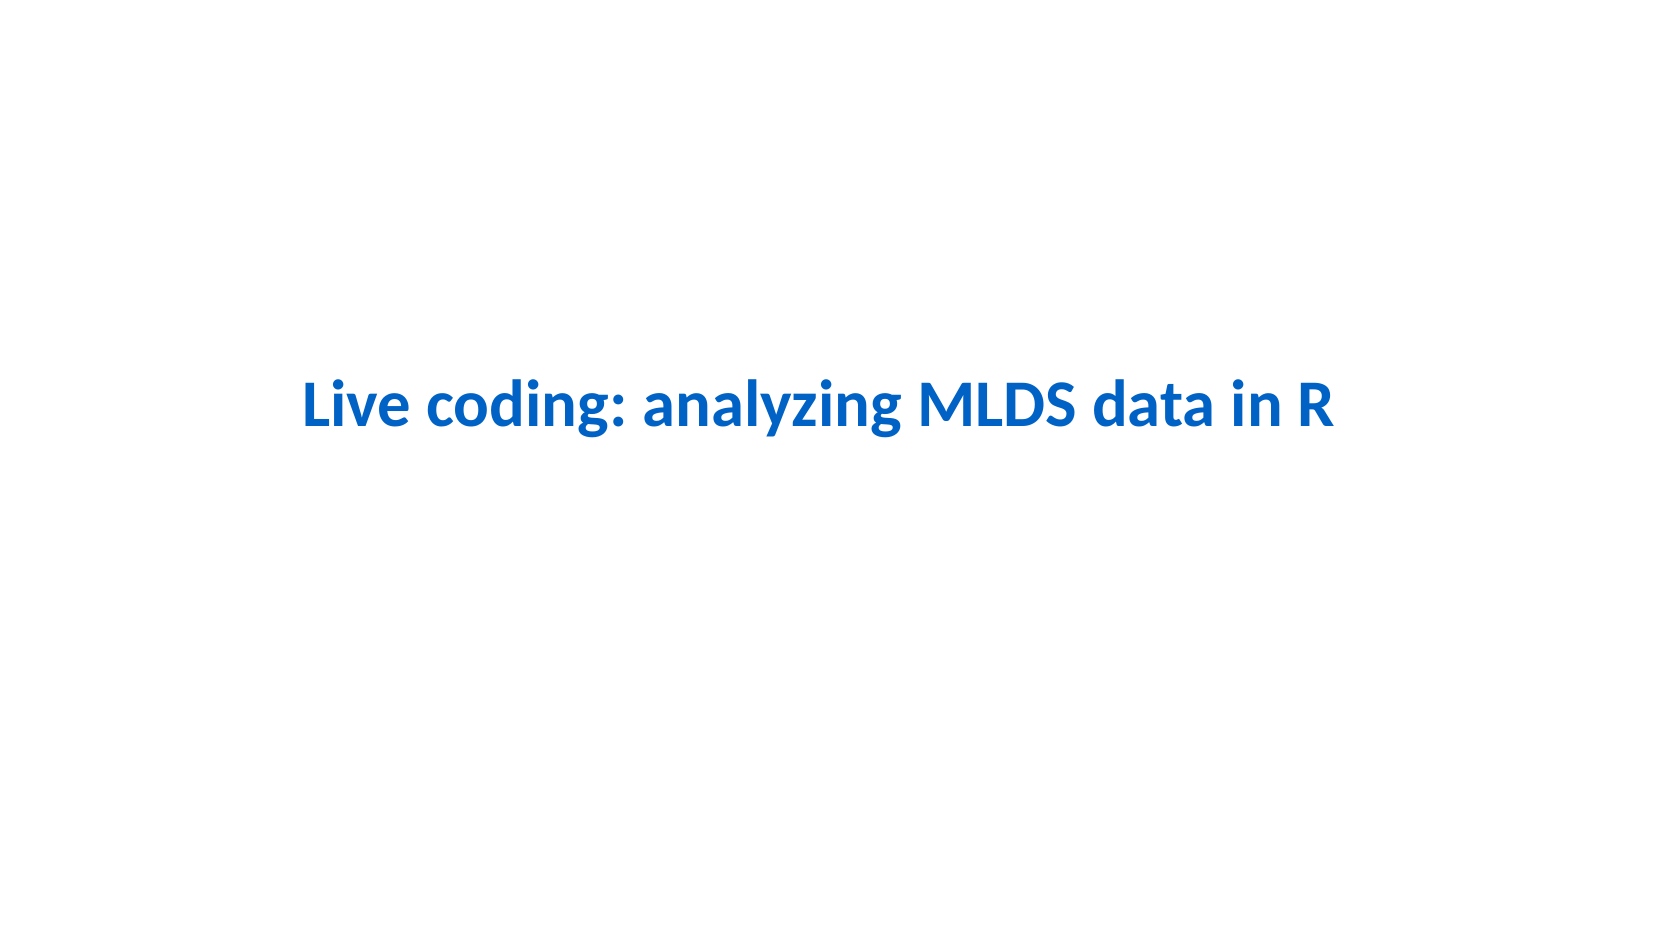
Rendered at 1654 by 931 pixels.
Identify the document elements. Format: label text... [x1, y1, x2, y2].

title Live coding: analyzing MLDS data in R [75, 332, 1564, 488]
